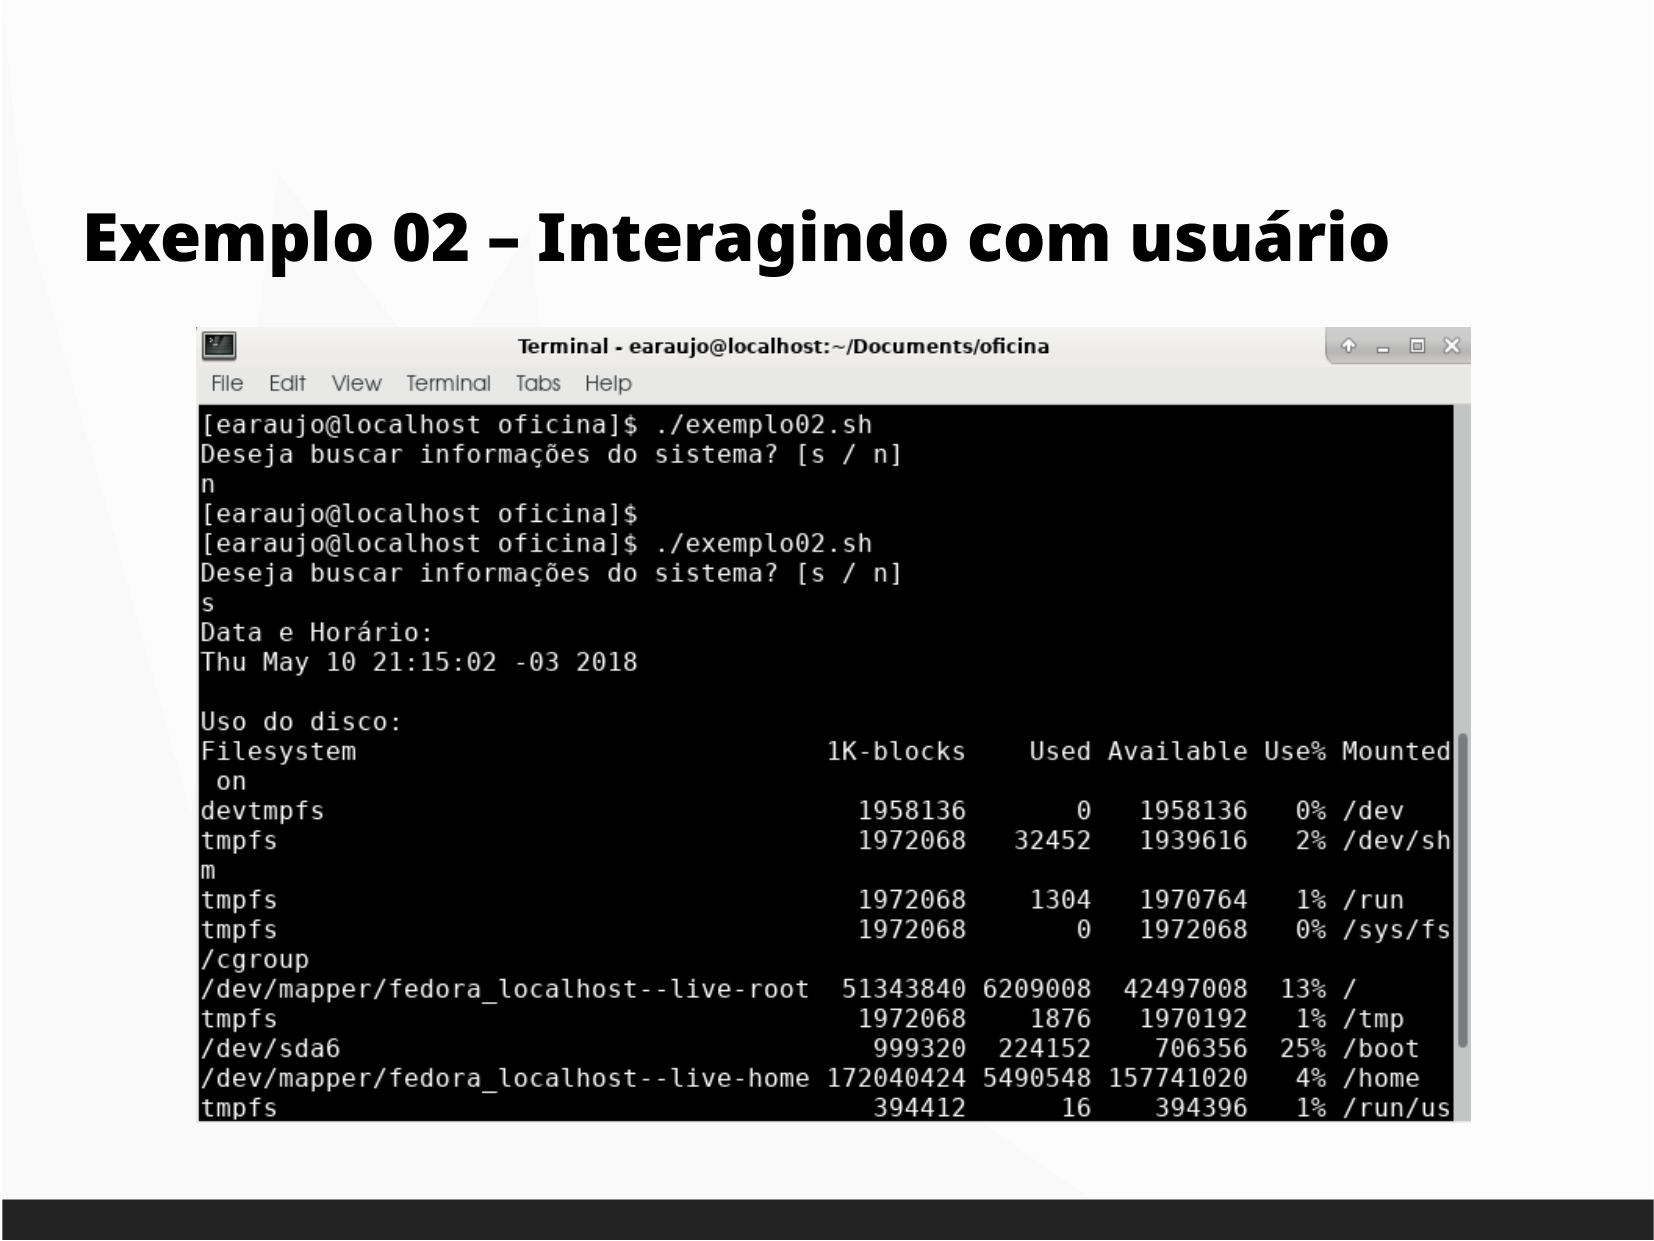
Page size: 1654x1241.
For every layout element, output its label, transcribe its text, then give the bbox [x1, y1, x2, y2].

title Exemplo 02 – Interagindo com usuário [82, 132, 1571, 340]
picture [2, 0, 1654, 1241]
